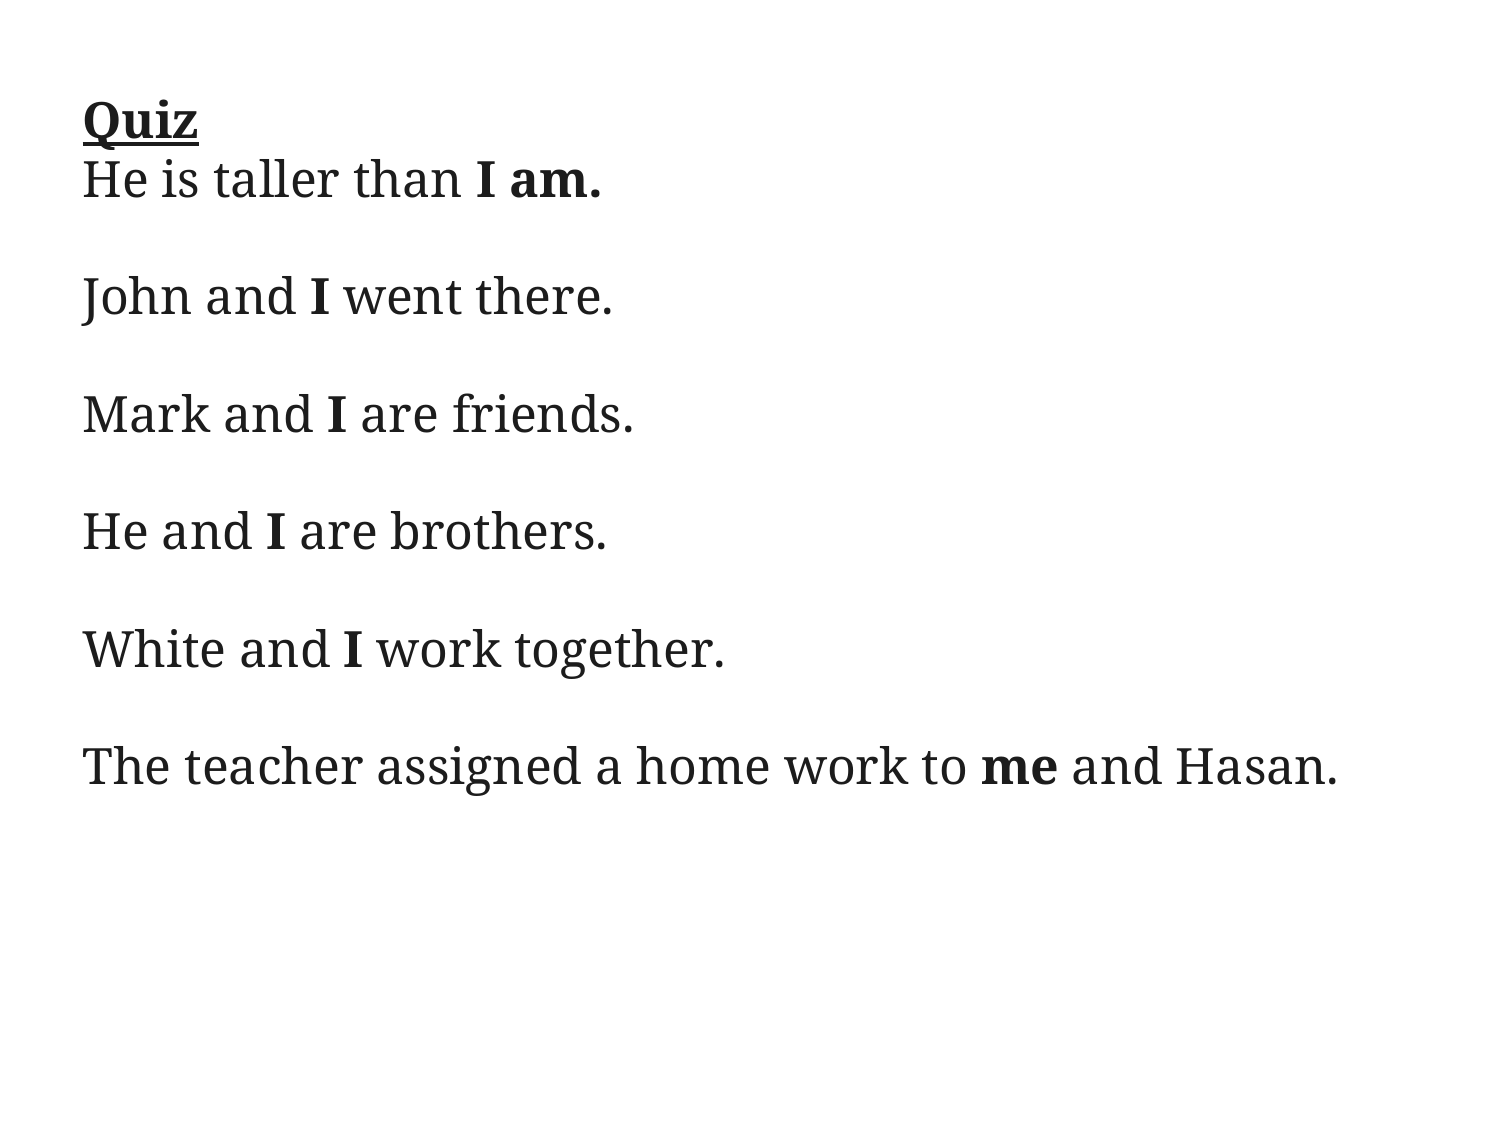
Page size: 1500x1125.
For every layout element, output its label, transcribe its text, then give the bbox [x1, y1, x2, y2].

text_box Quiz He is taller than I am. John and I went there. Mark and I are friends. He and I are brothers. White and I work together. The teacher assigned a home work to me and Hasan. [82, 90, 1500, 1065]
